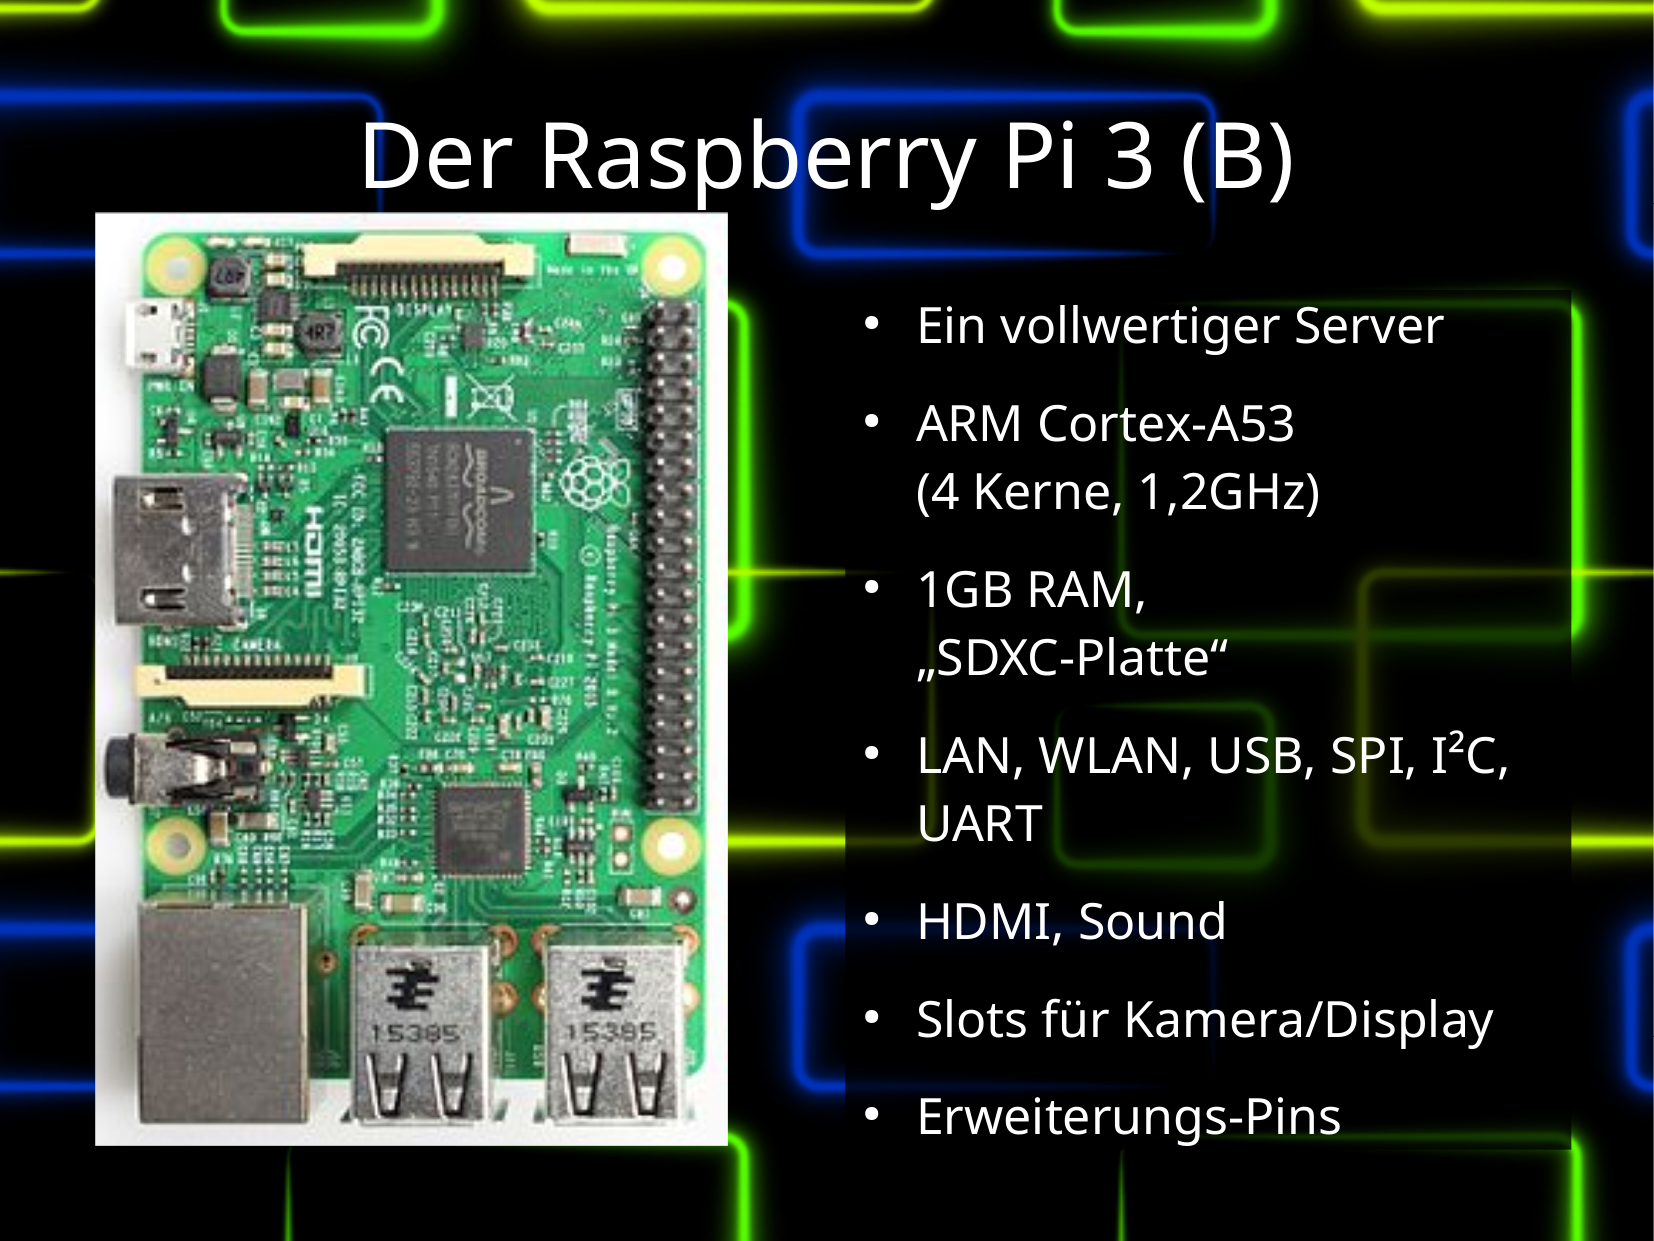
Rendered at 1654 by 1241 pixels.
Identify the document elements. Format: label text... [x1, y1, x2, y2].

picture [0, 0, 1654, 1241]
list Ein vollwertiger Server ARM Cortex-A53 (4 Kerne, 1,2GHz) 1GB RAM, „SDXC-Platte“ LAN, WLAN, USB, SPI, I²C, UART HDMI, Sound Slots für Kamera/Display Erweiterungs-Pins [845, 290, 1572, 1050]
title Der Raspberry Pi 3 (B) [82, 49, 1571, 257]
